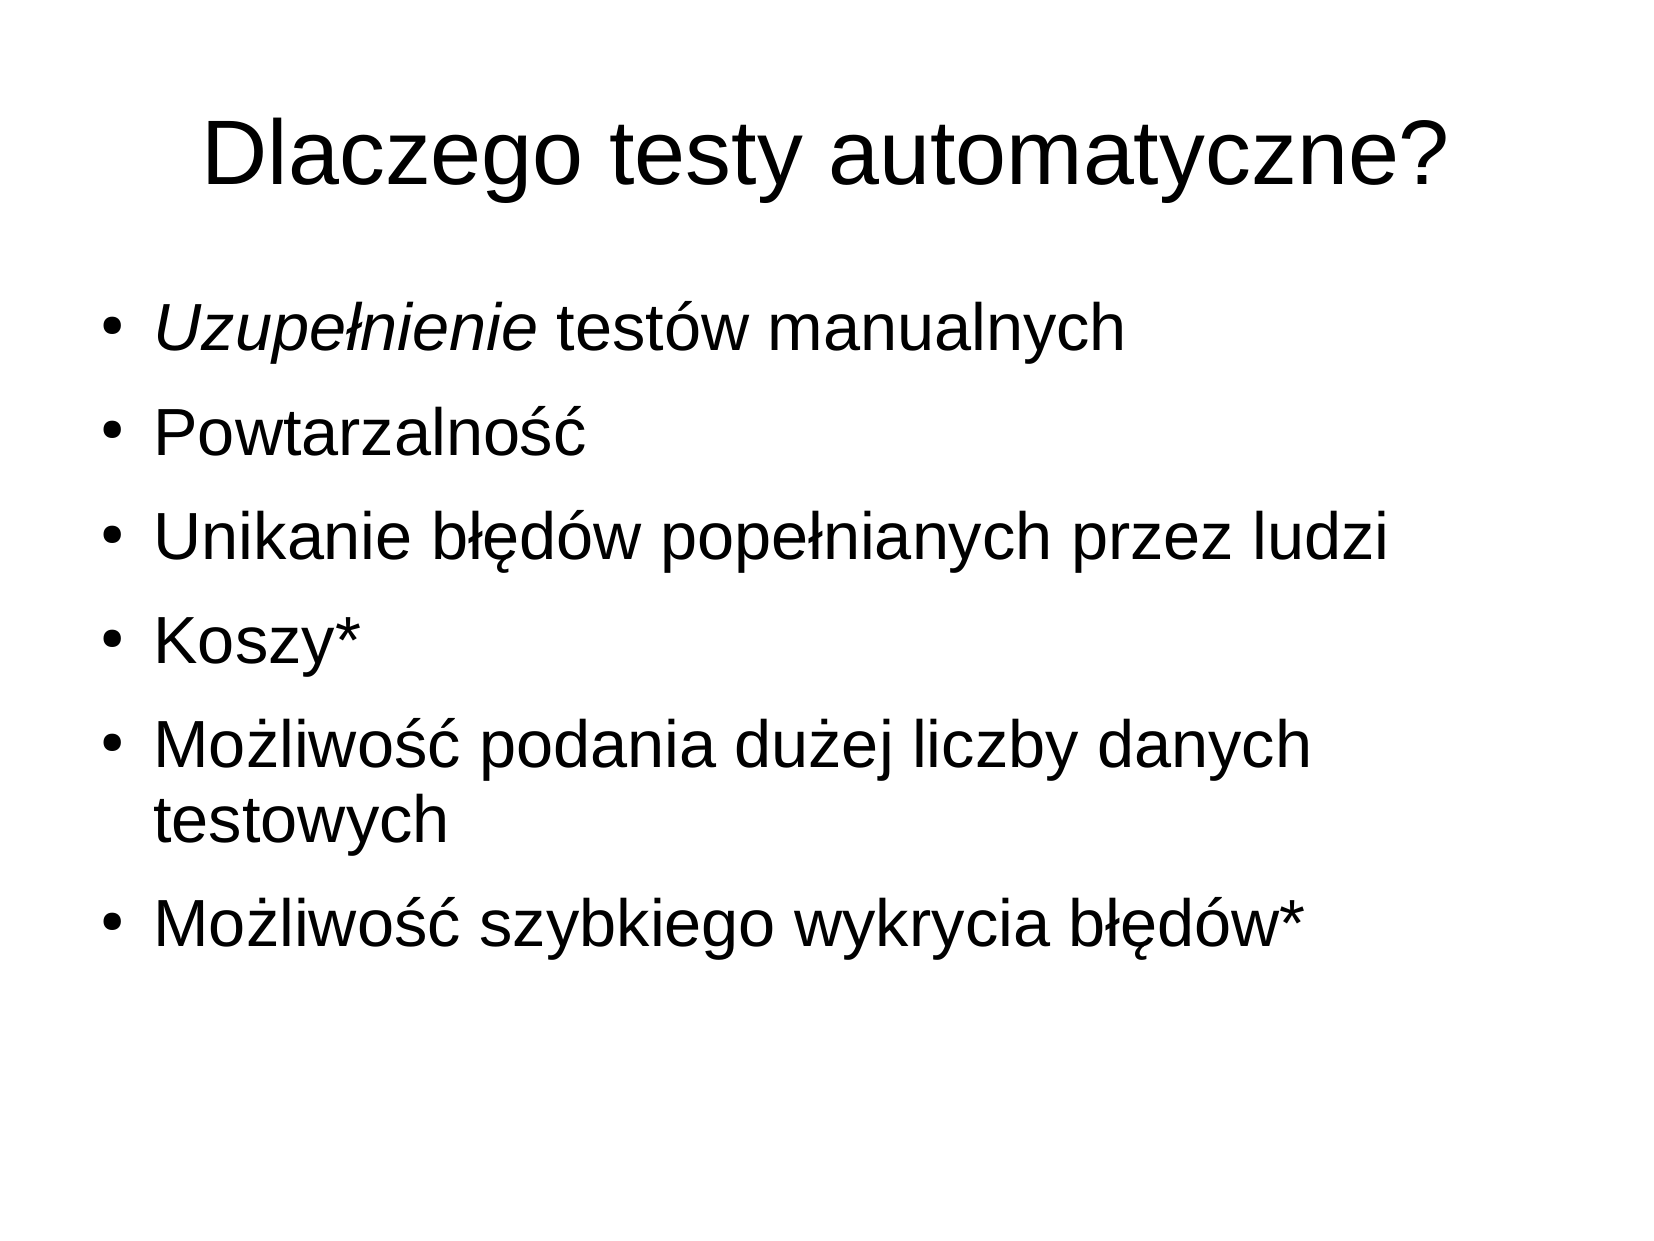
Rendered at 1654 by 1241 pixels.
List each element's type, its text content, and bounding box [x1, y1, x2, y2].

list Uzupełnienie testów manualnych Powtarzalność Unikanie błędów popełnianych przez ludzi Koszy* Możliwość podania dużej liczby danych testowych Możliwość szybkiego wykrycia błędów* [82, 290, 1571, 1010]
title Dlaczego testy automatyczne? [82, 49, 1571, 257]
